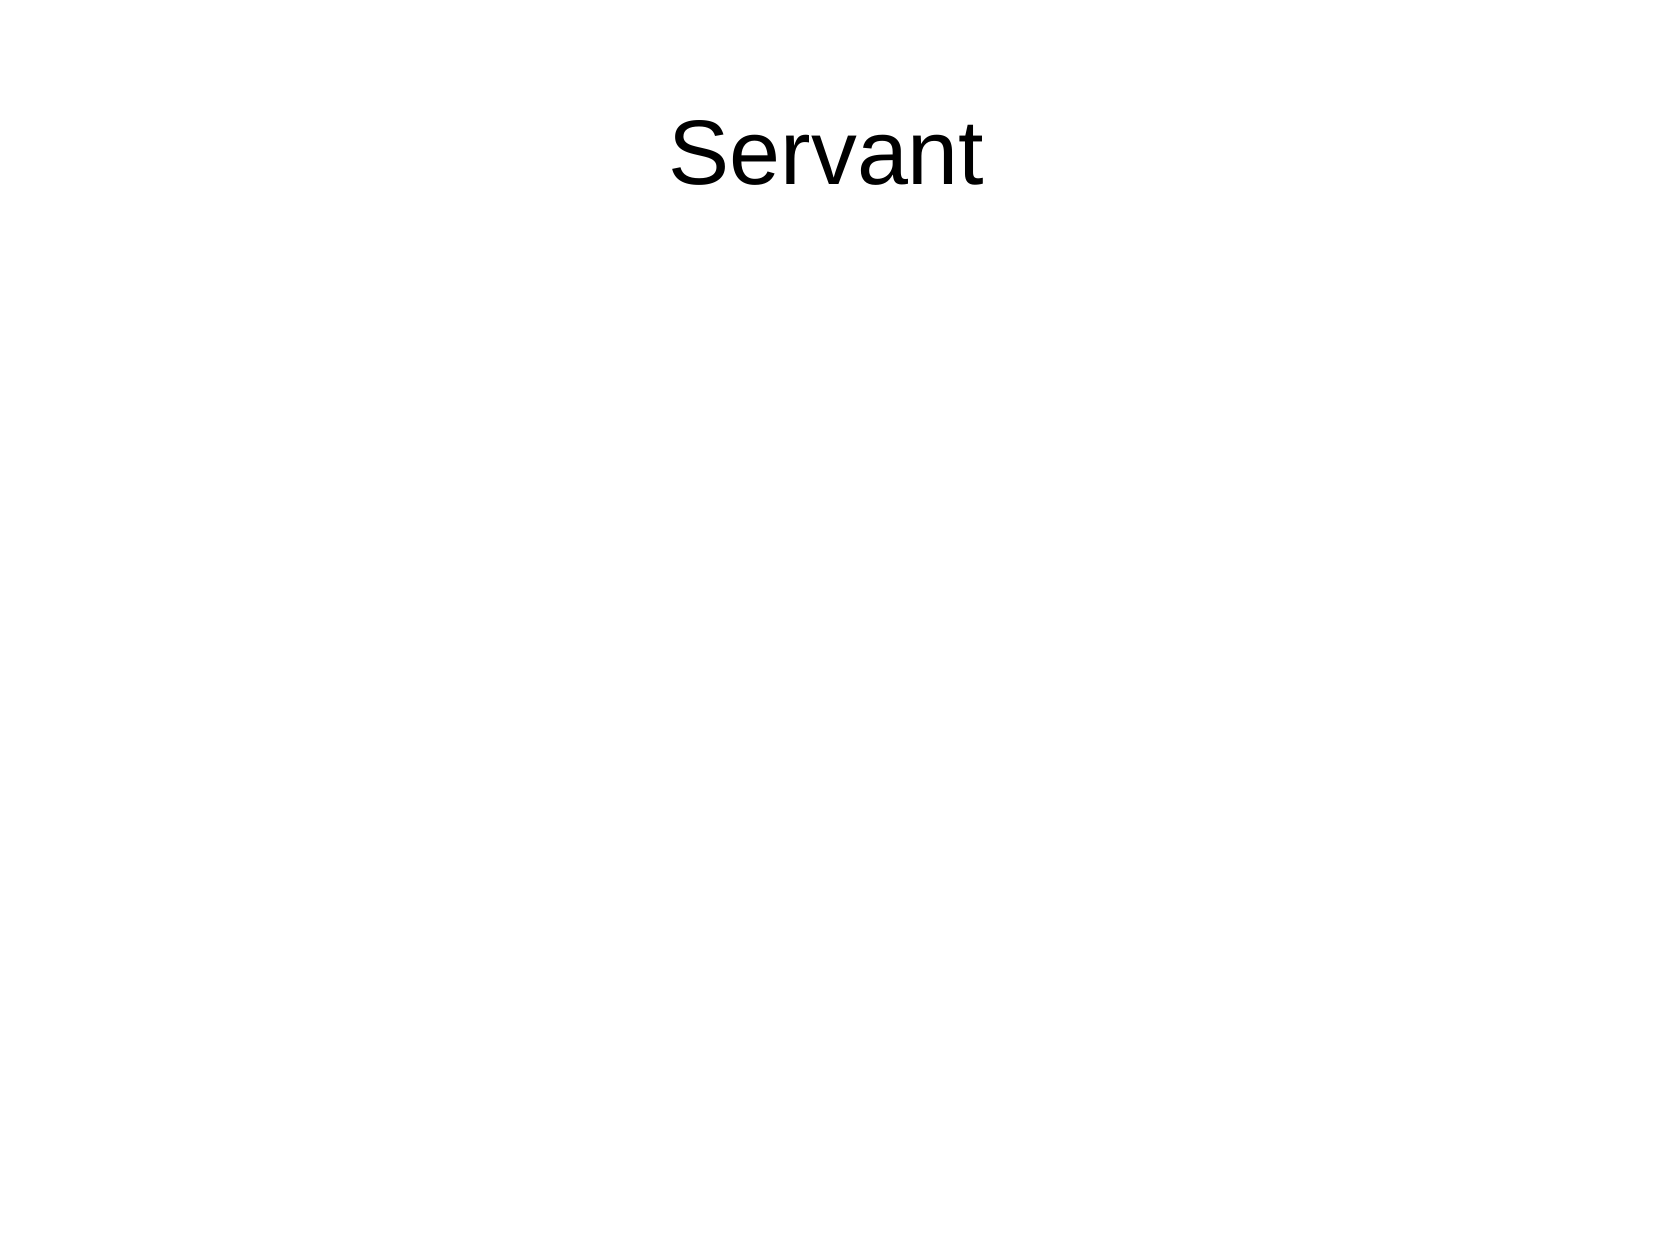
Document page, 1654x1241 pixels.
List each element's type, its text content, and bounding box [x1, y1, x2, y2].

title Servant [82, 49, 1571, 257]
